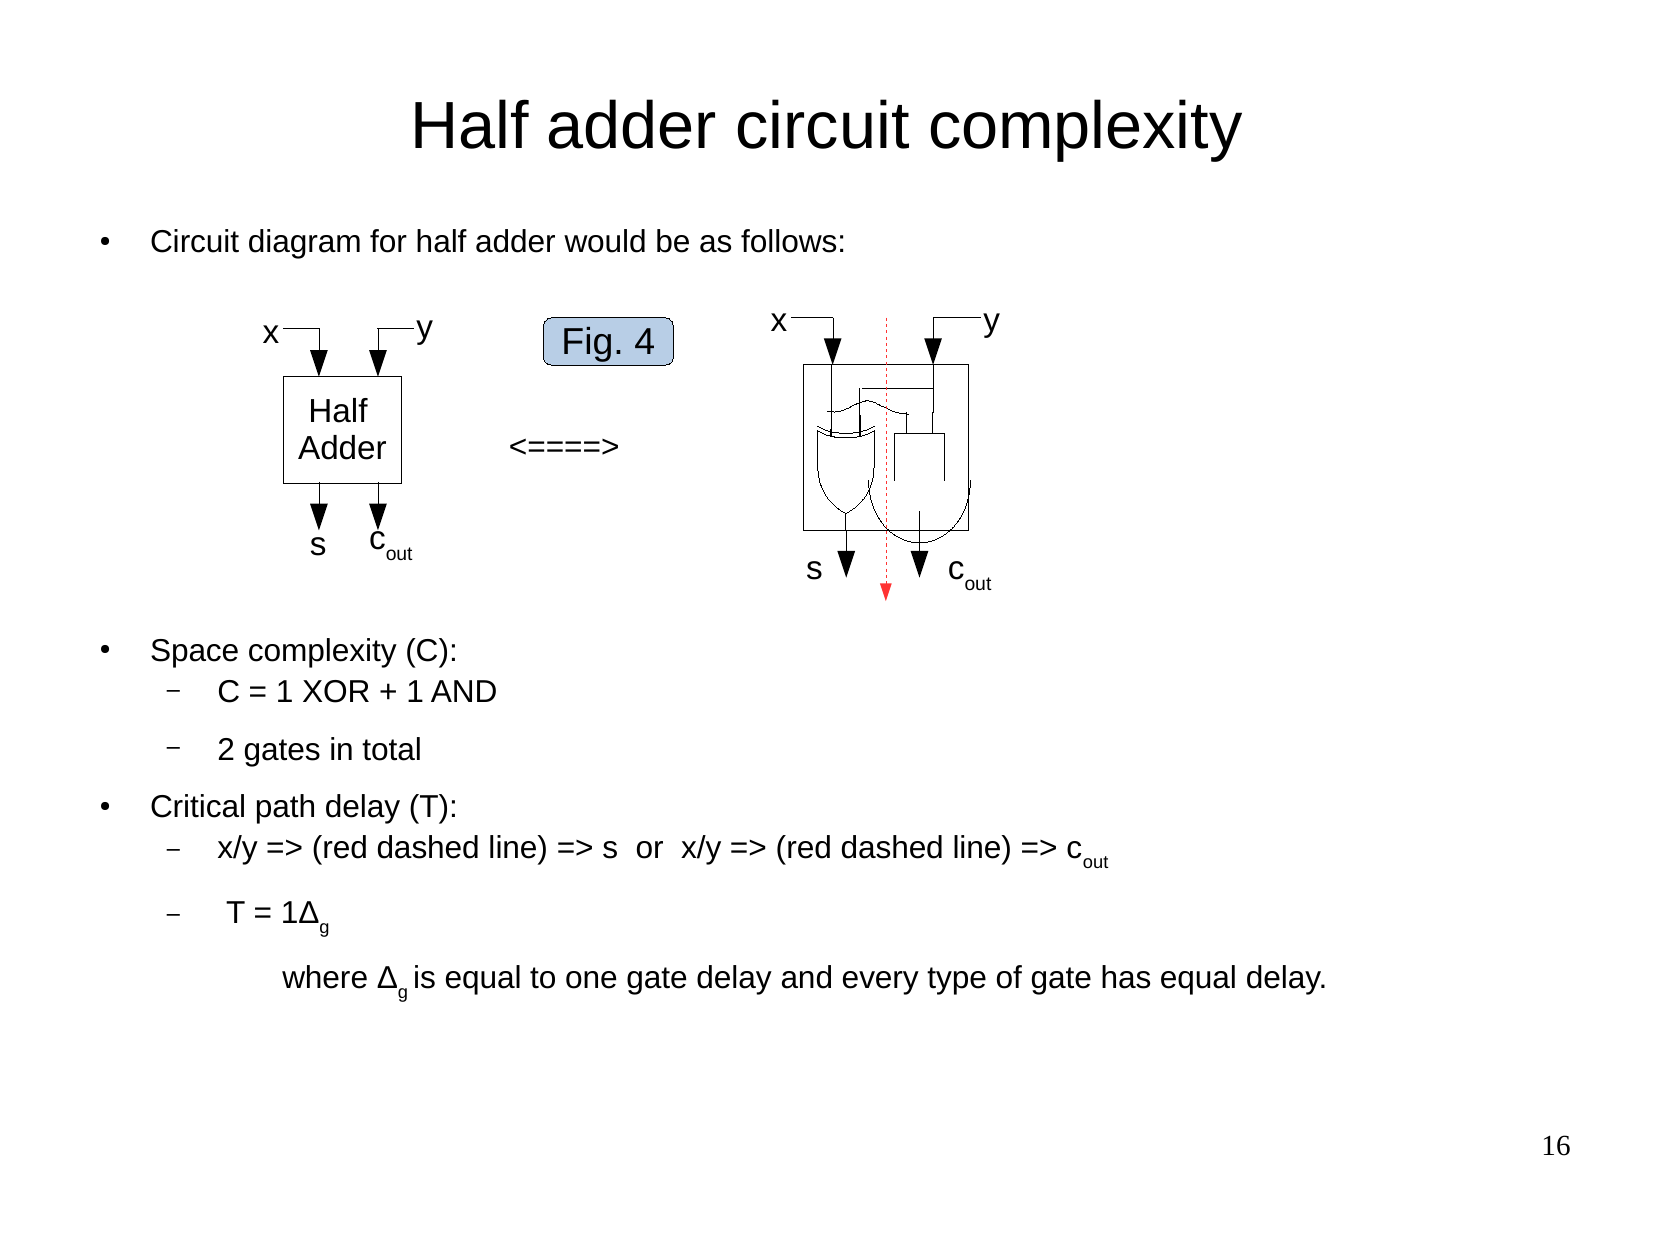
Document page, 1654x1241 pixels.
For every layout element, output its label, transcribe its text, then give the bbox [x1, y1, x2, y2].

text_box cout [354, 511, 449, 573]
text_box s [295, 518, 343, 571]
text_box y [401, 300, 473, 354]
text_box x [248, 305, 296, 359]
title Half adder circuit complexity [82, 49, 1571, 201]
text_box cout [933, 542, 1016, 603]
list Circuit diagram for half adder would be as follows: <====> Space complexity (C): C = 1 XOR + 1 AND 2 gates in total Critical path delay (T): x/y => (red dashed line) => s or x/y => (red dashed line) => cout T = 1Δg where Δg is equal to one gate delay and every type of gate has equal delay. [82, 224, 1571, 1010]
text_box x [755, 294, 804, 363]
text_box [803, 364, 969, 531]
text_box y [968, 294, 1016, 347]
text_box s [791, 542, 839, 595]
text_box Half Adder [283, 376, 402, 484]
text_box Fig. 4 [543, 317, 674, 366]
